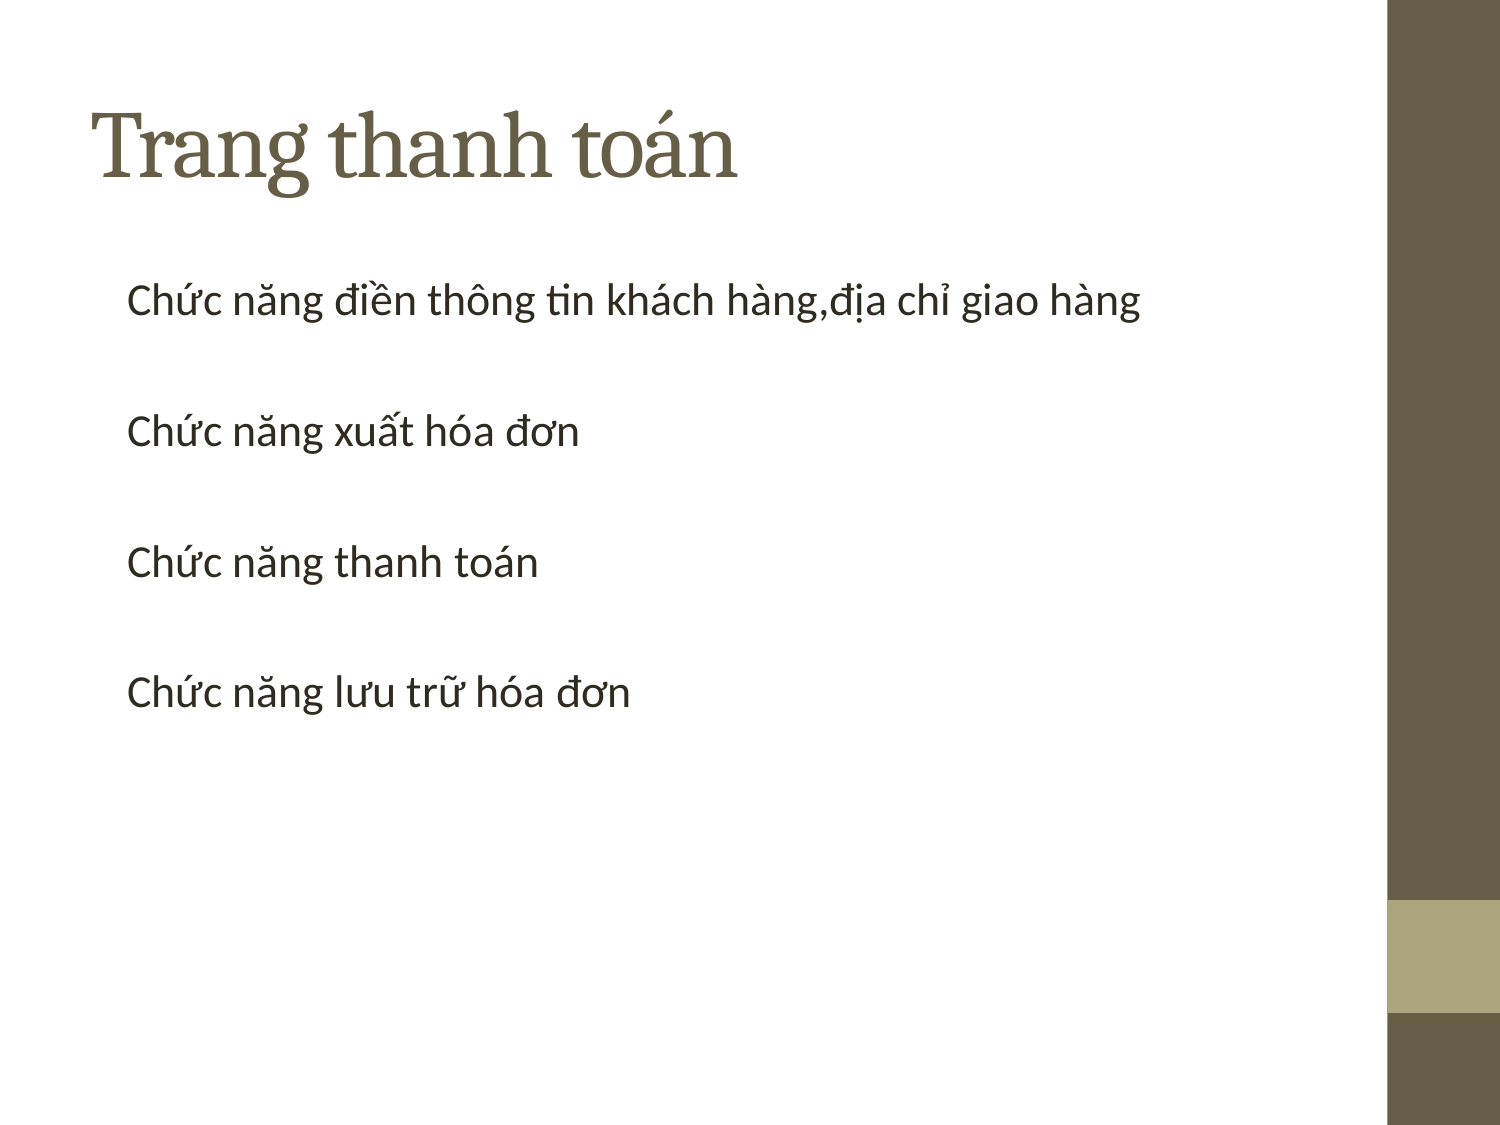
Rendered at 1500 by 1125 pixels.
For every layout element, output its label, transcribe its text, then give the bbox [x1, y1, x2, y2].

title Trang thanh toán [75, 45, 1326, 233]
list Chức năng điền thông tin khách hàng,địa chỉ giao hàng Chức năng xuất hóa đơn Chức năng thanh toán Chức năng lưu trữ hóa đơn [75, 262, 1326, 1051]
